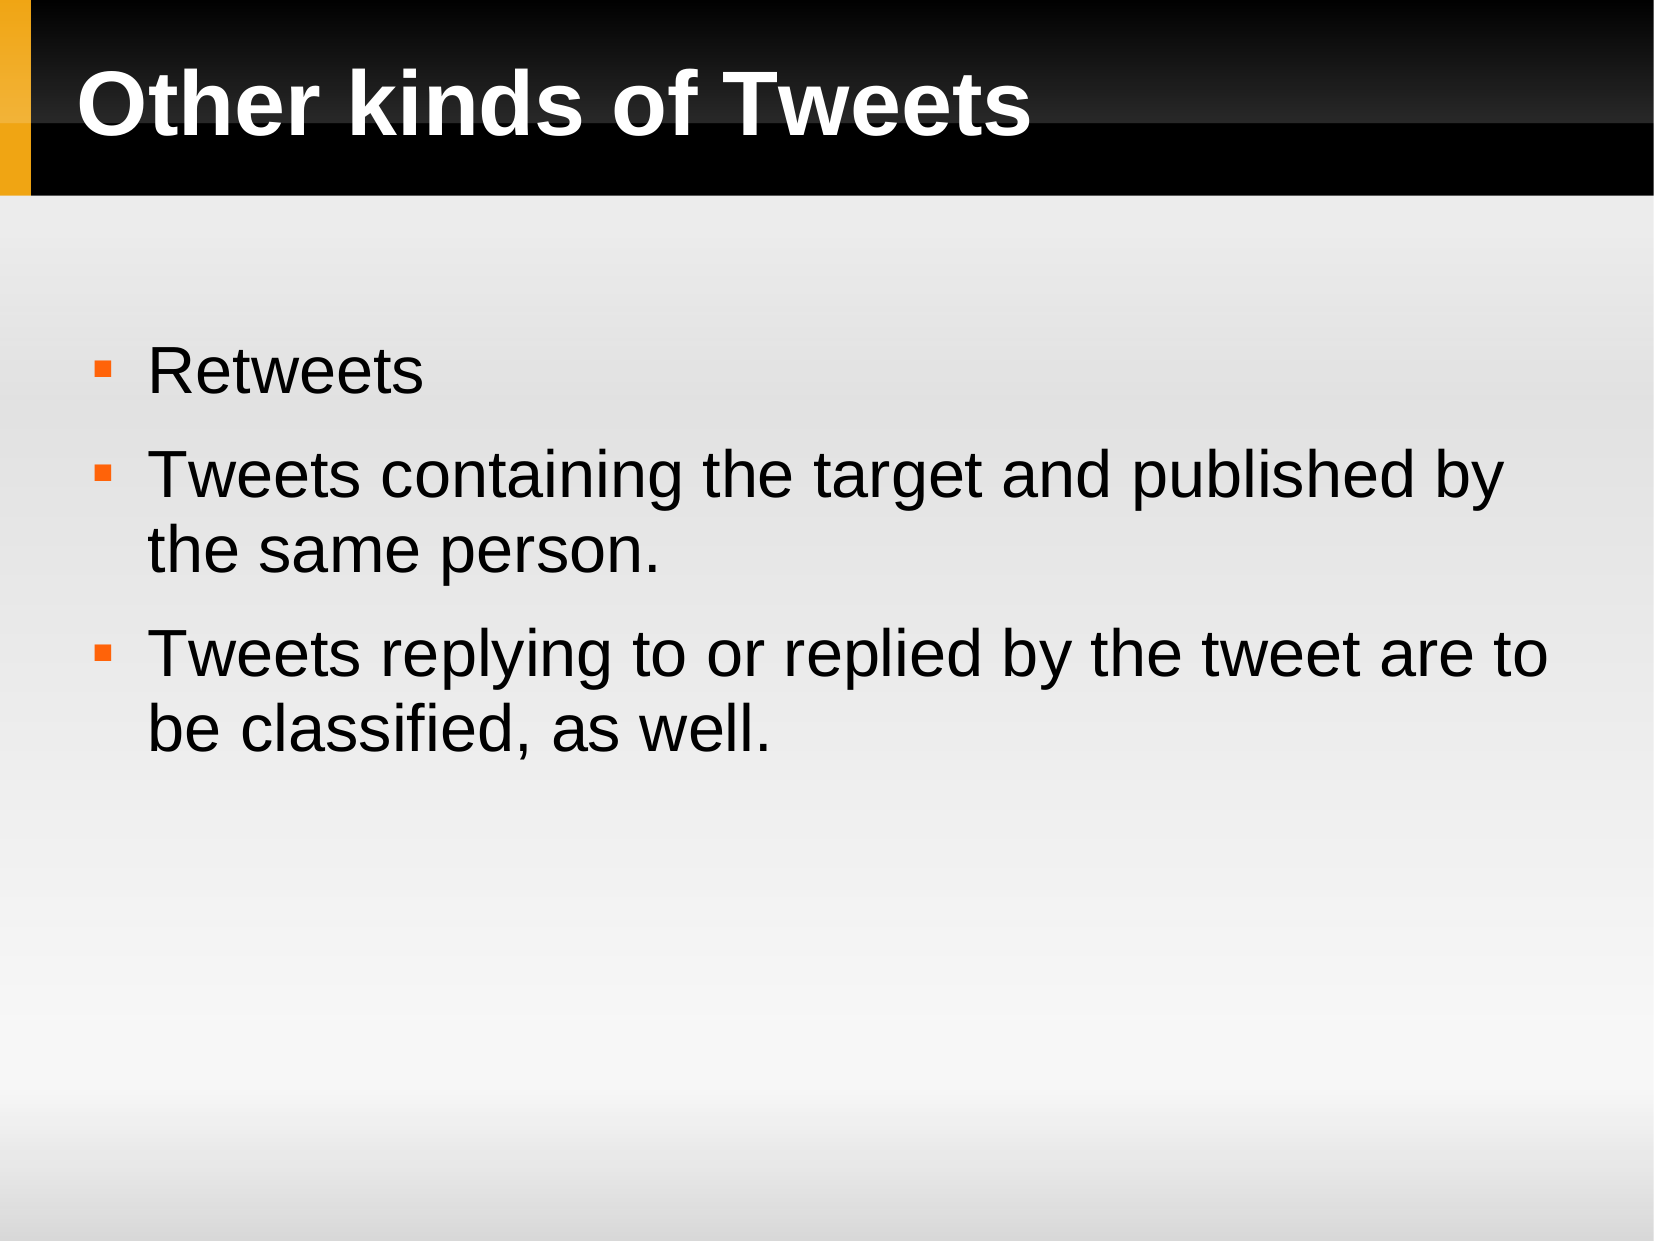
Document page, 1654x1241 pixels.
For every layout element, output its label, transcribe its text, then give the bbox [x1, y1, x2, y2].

title Other kinds of Tweets [76, 0, 1565, 208]
list Retweets Tweets containing the target and published by the same person. Tweets replying to or replied by the tweet are to be classified, as well. [76, 333, 1565, 1152]
picture [0, 0, 1654, 1241]
